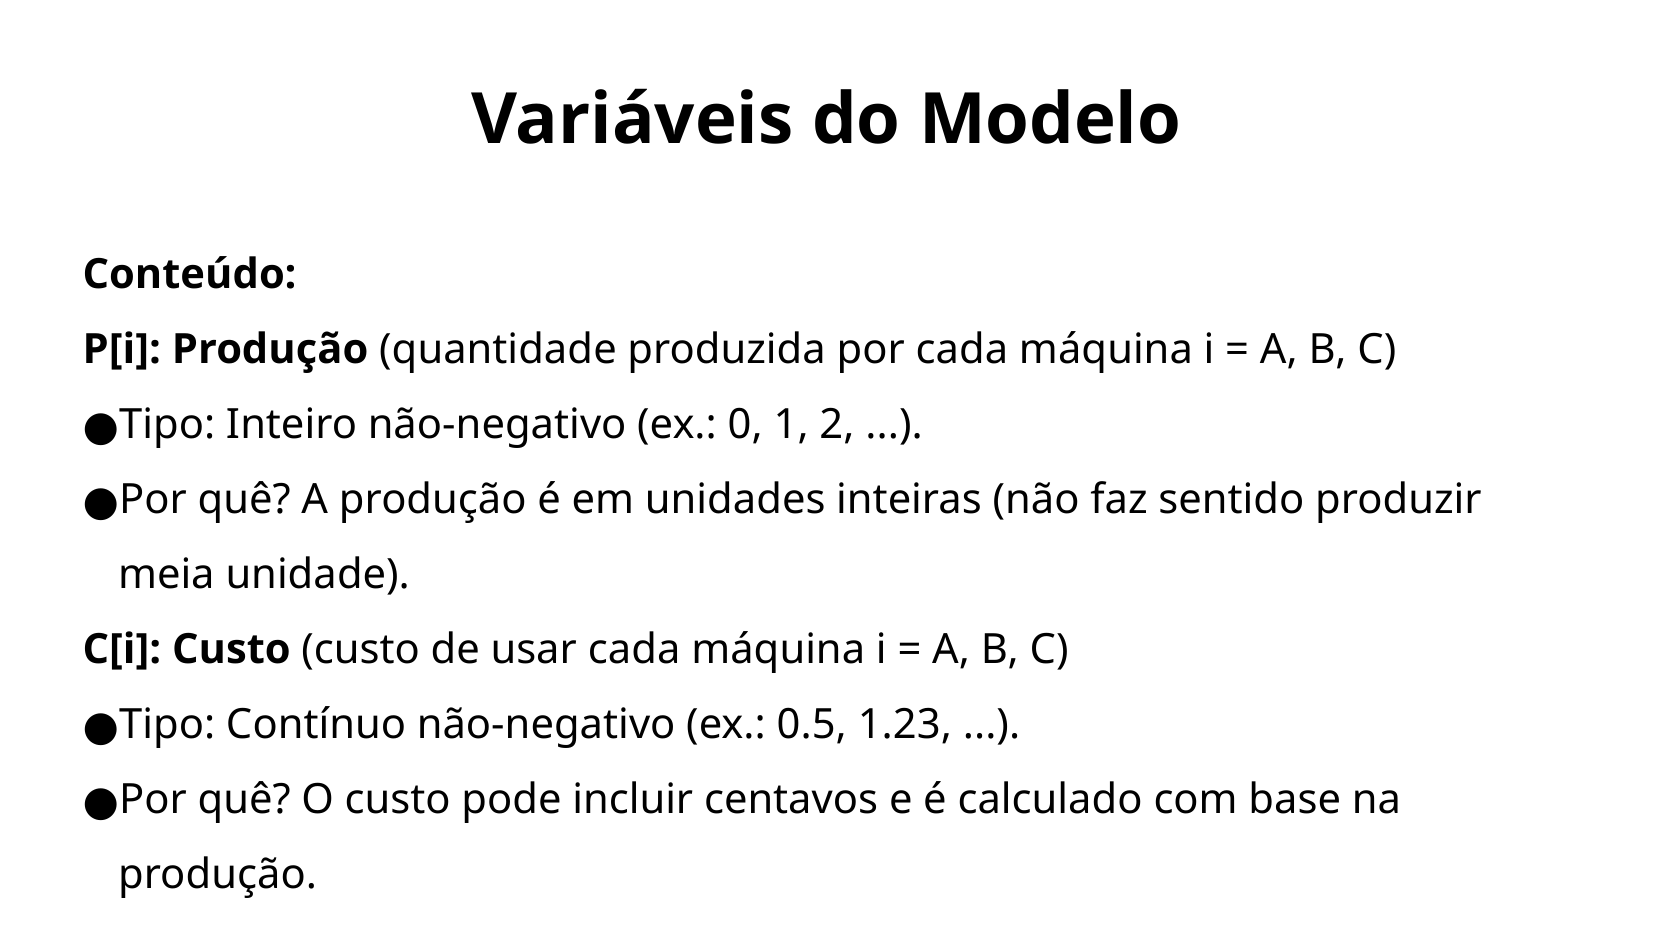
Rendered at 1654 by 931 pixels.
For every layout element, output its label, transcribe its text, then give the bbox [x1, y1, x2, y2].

text_box Conteúdo: P[i]: Produção (quantidade produzida por cada máquina i = A, B, C) Tipo: Inteiro não-negativo (ex.: 0, 1, 2, ...). Por quê? A produção é em unidades inteiras (não faz sentido produzir meia unidade). C[i]: Custo (custo de usar cada máquina i = A, B, C) Tipo: Contínuo não-negativo (ex.: 0.5, 1.23, ...). Por quê? O custo pode incluir centavos e é calculado com base na produção. [82, 221, 1571, 786]
text_box Variáveis do Modelo [82, 37, 1571, 193]
